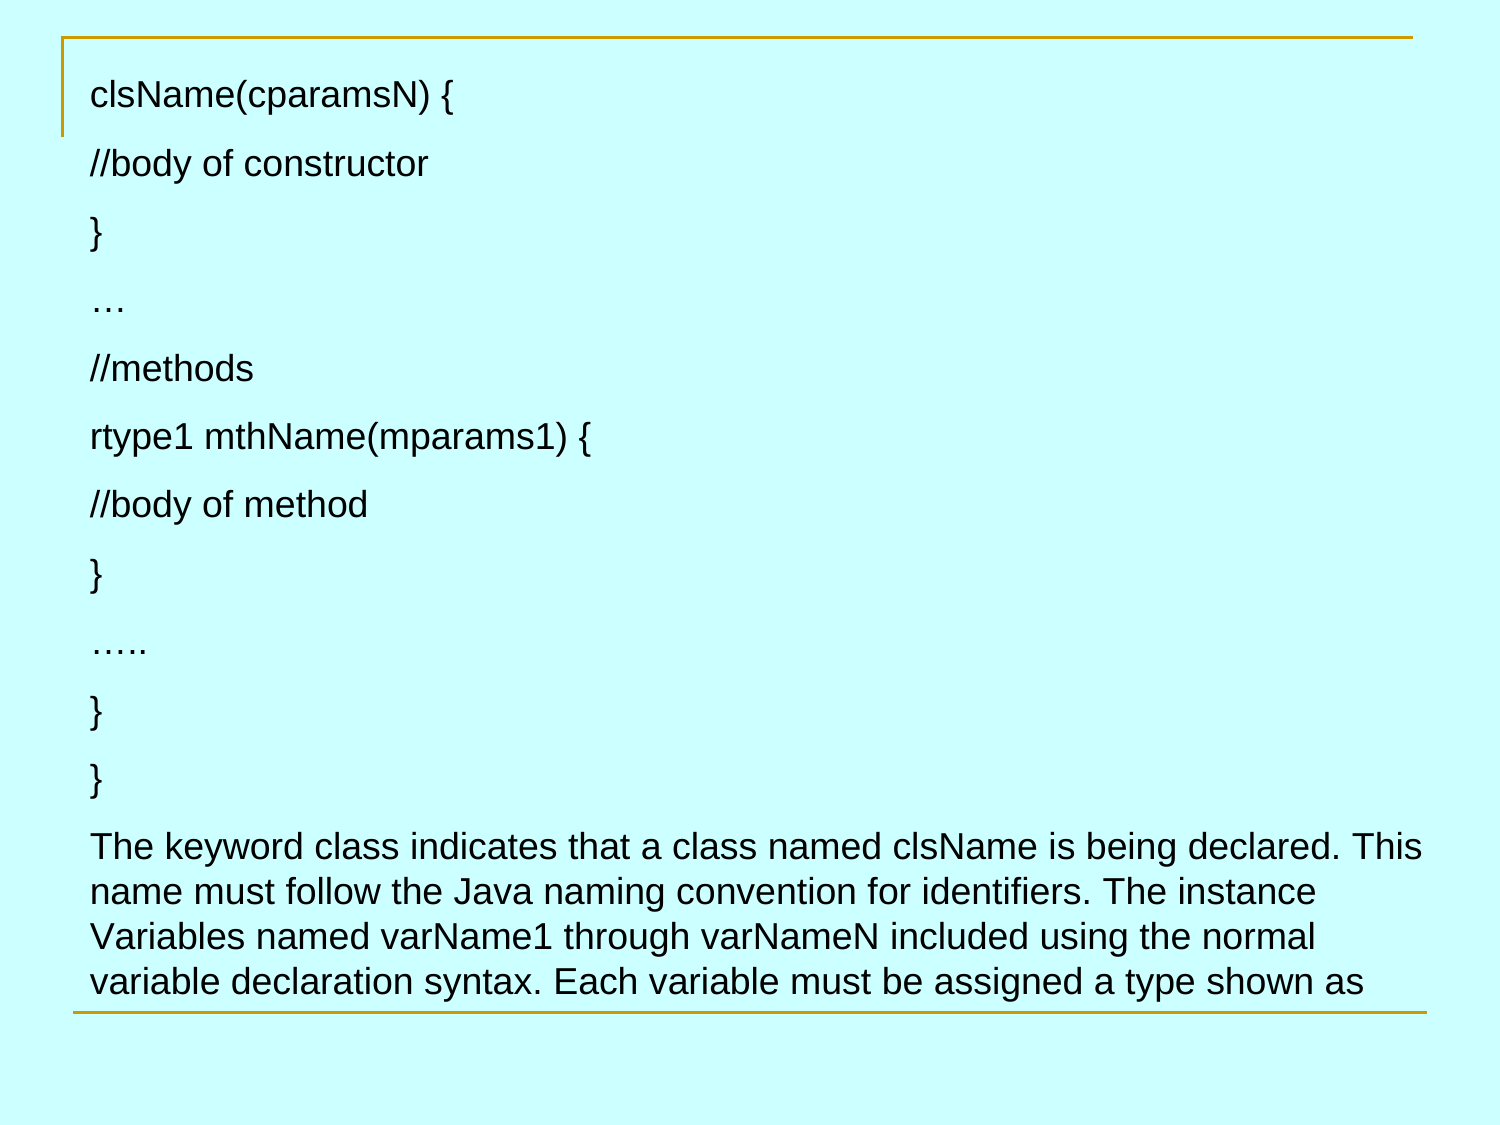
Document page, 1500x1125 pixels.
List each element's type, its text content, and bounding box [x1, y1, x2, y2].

text_box clsName(cparamsN) { //body of constructor } … //methods rtype1 mthName(mparams1) { //body of method } ….. } } The keyword class indicates that a class named clsName is being declared. This name must follow the Java naming convention for identifiers. The instance Variables named varName1 through varNameN included using the normal variable declaration syntax. Each variable must be assigned a type shown as [74, 62, 1450, 1011]
